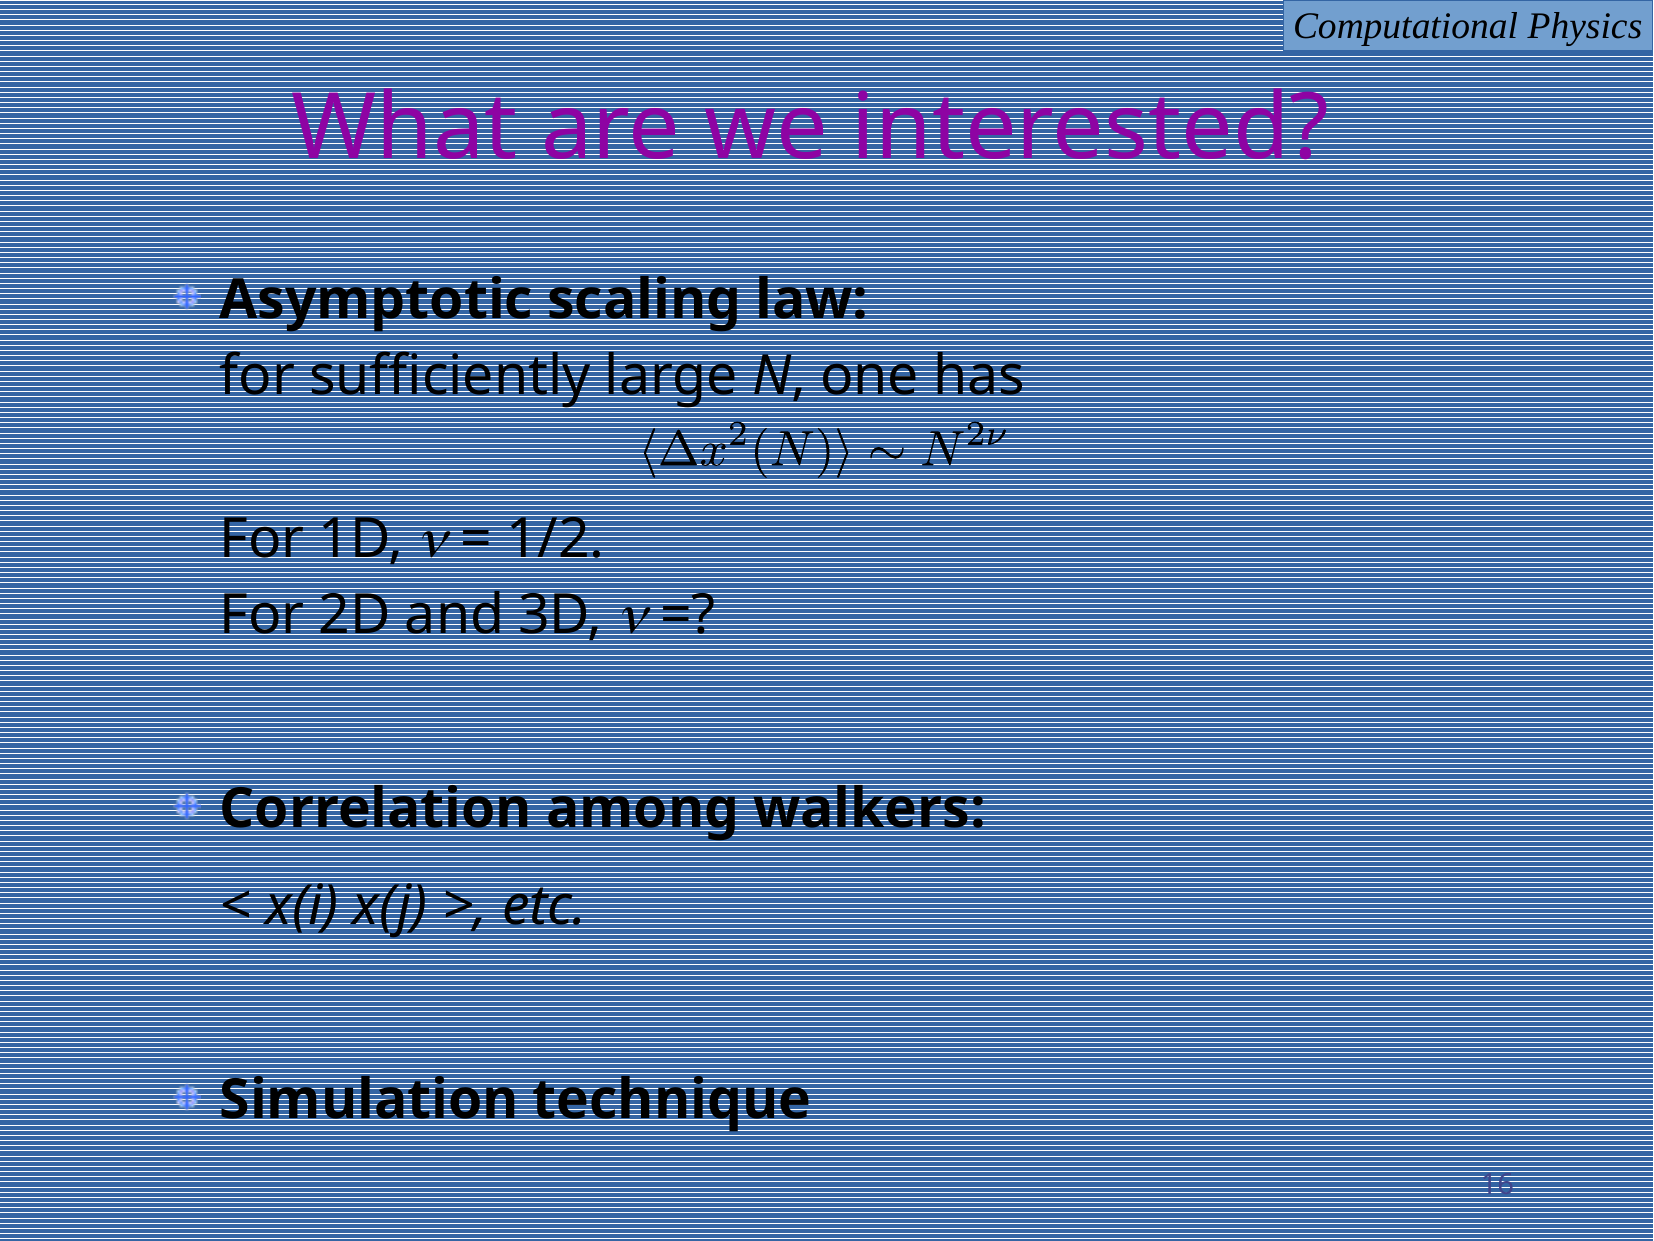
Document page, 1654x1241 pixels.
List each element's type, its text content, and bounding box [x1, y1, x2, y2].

text_box [638, 421, 1008, 478]
list Asymptotic scaling law: for sufficiently large N, one has For 1D,  = 1/2. For 2D and 3D,  =? Correlation among walkers: < x(i) x(j) >, etc. Simulation technique [151, 245, 1557, 1142]
text_box <number> [1184, 1142, 1529, 1213]
title What are we interested? [90, 51, 1496, 185]
